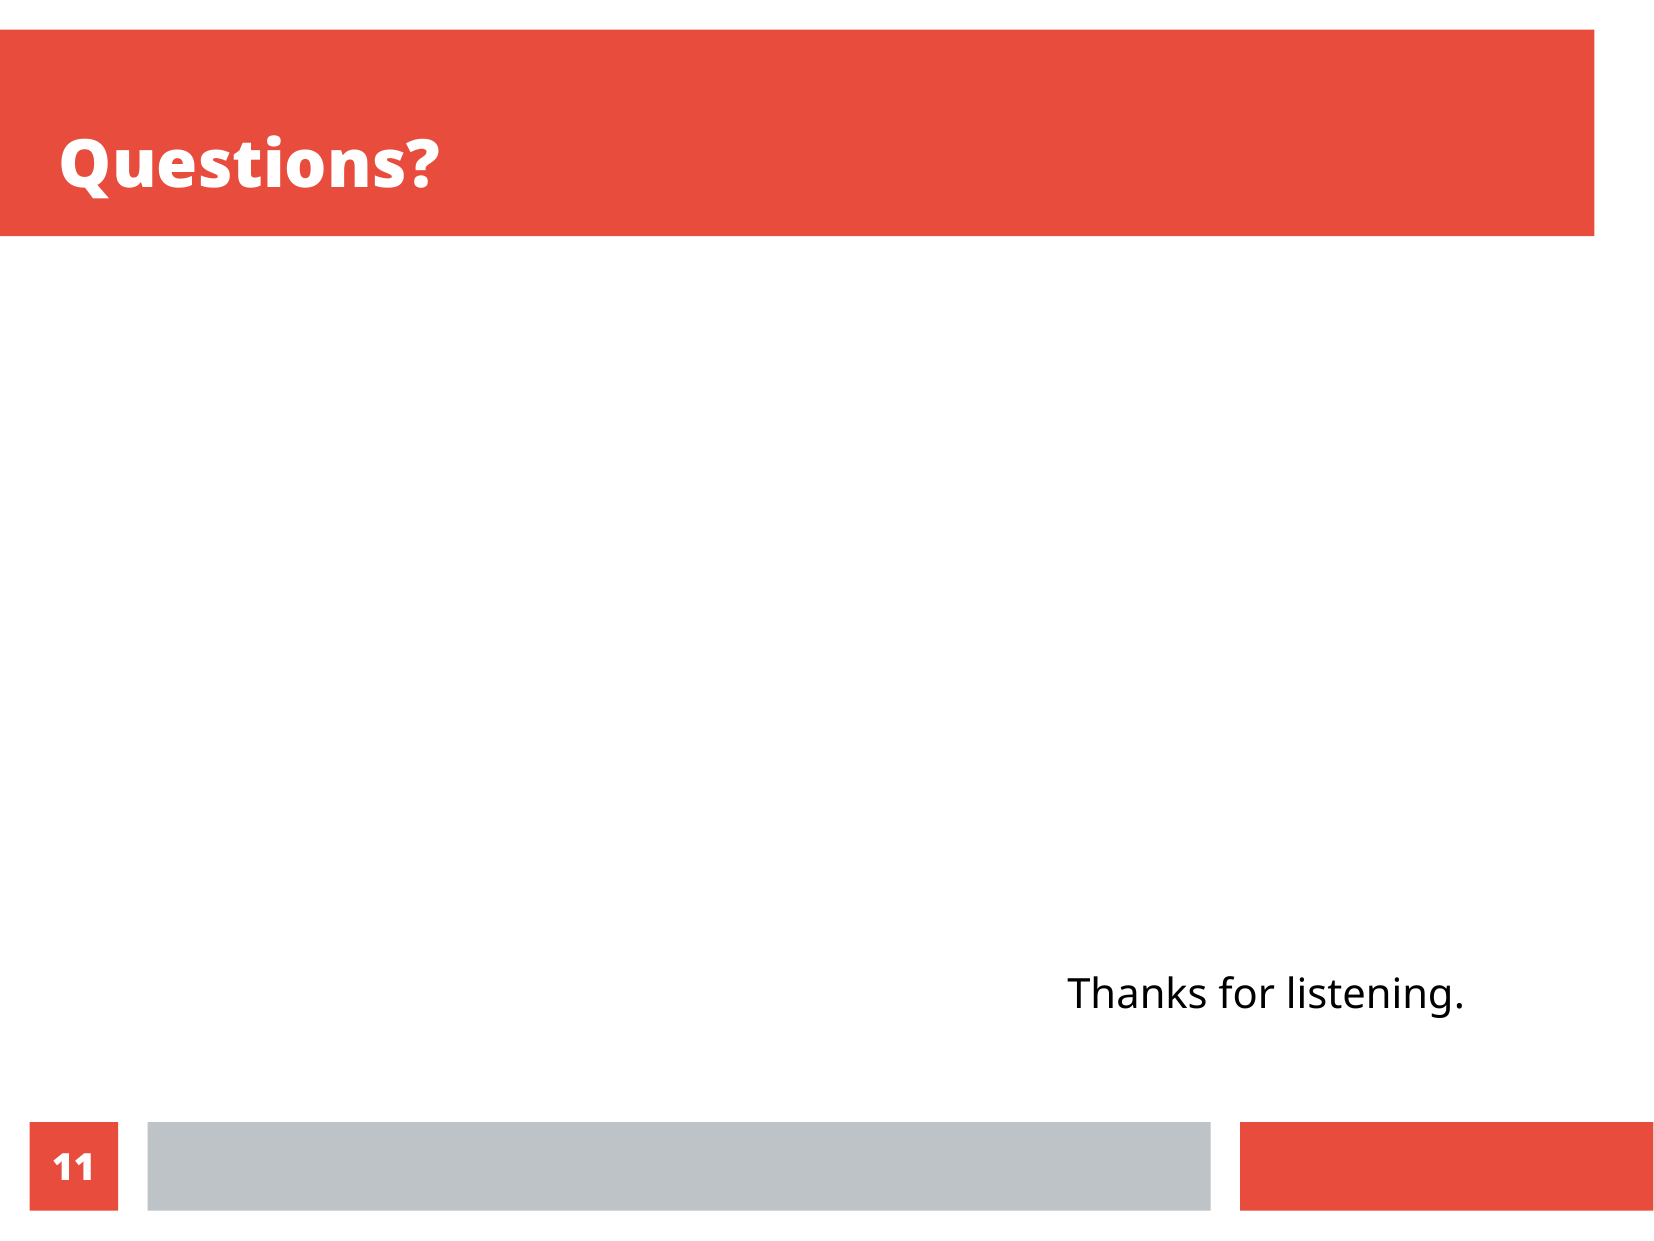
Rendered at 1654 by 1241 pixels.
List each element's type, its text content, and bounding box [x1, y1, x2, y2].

text_box Thanks for listening. [1052, 956, 1548, 1069]
title Questions? [59, 59, 1595, 207]
